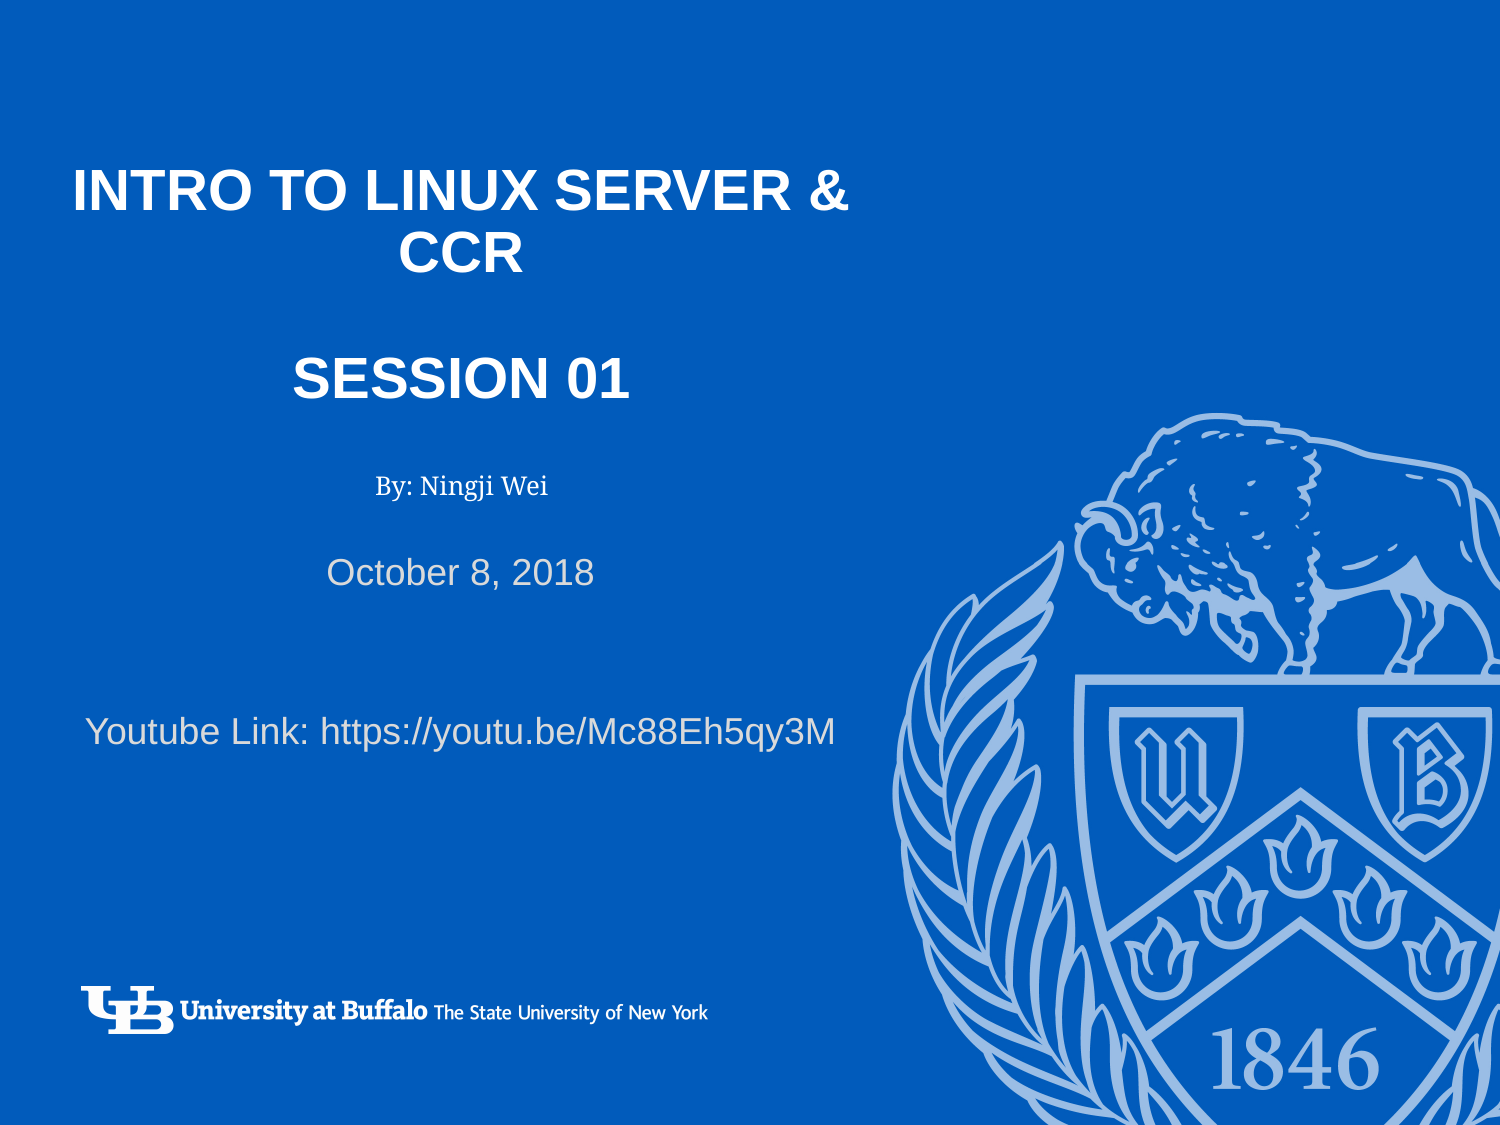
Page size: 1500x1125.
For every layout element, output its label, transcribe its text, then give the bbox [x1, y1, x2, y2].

title Intro to Linux Server & CCR Session 01 By: Ningji Wei [61, 148, 878, 540]
text_box Youtube Link: https://youtu.be/Mc88Eh5qy3M [69, 699, 852, 760]
text_box October 8, 2018 [311, 540, 610, 600]
picture [0, 0, 1500, 1125]
